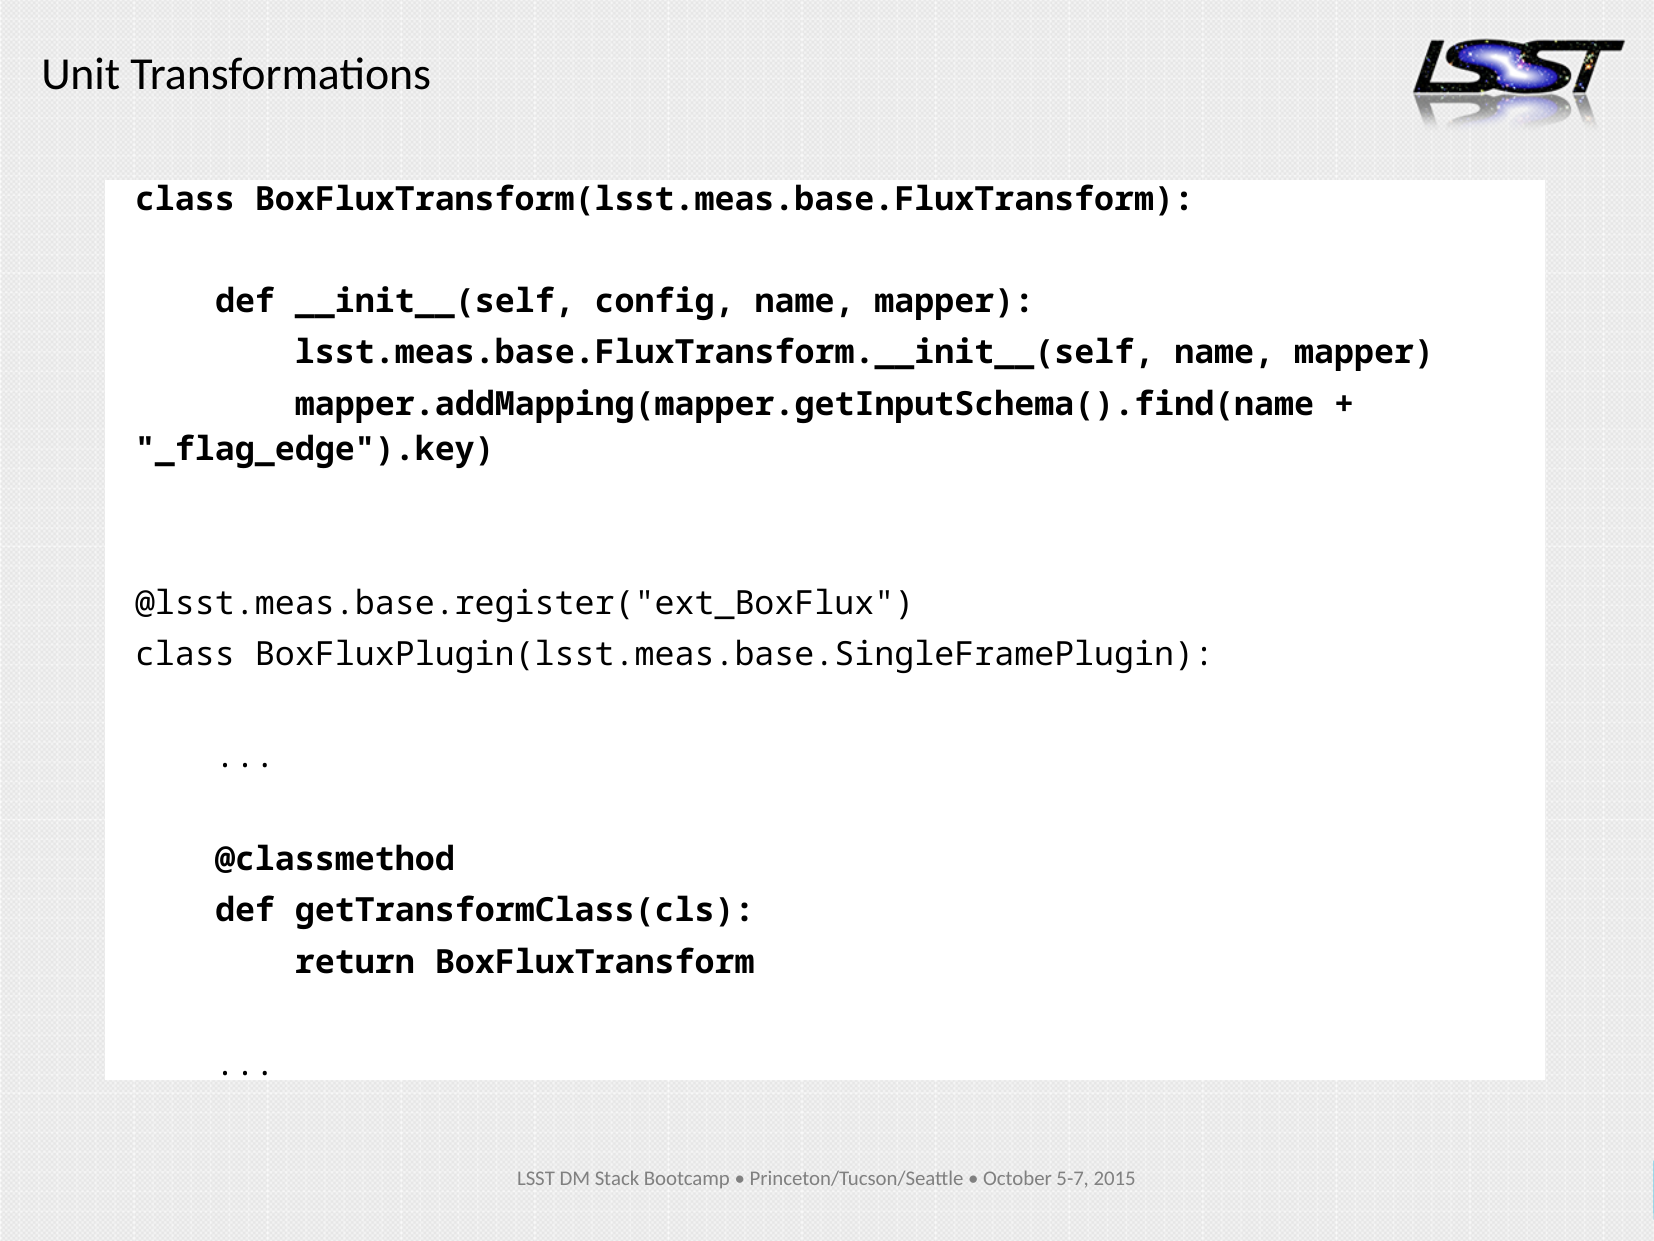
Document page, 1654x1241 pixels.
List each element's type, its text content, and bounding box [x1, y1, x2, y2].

picture [0, 0, 1654, 1241]
title Unit Transformations [41, 27, 1161, 129]
list class BoxFluxTransform(lsst.meas.base.FluxTransform): def __init__(self, config, name, mapper): lsst.meas.base.FluxTransform.__init__(self, name, mapper) mapper.addMapping(mapper.getInputSchema().find(name + "_flag_edge").key) @lsst.meas.base.register("ext_BoxFlux") class BoxFluxPlugin(lsst.meas.base.SingleFramePlugin): ... @classmethod def getTransformClass(cls): return BoxFluxTransform ... [105, 180, 1546, 1081]
